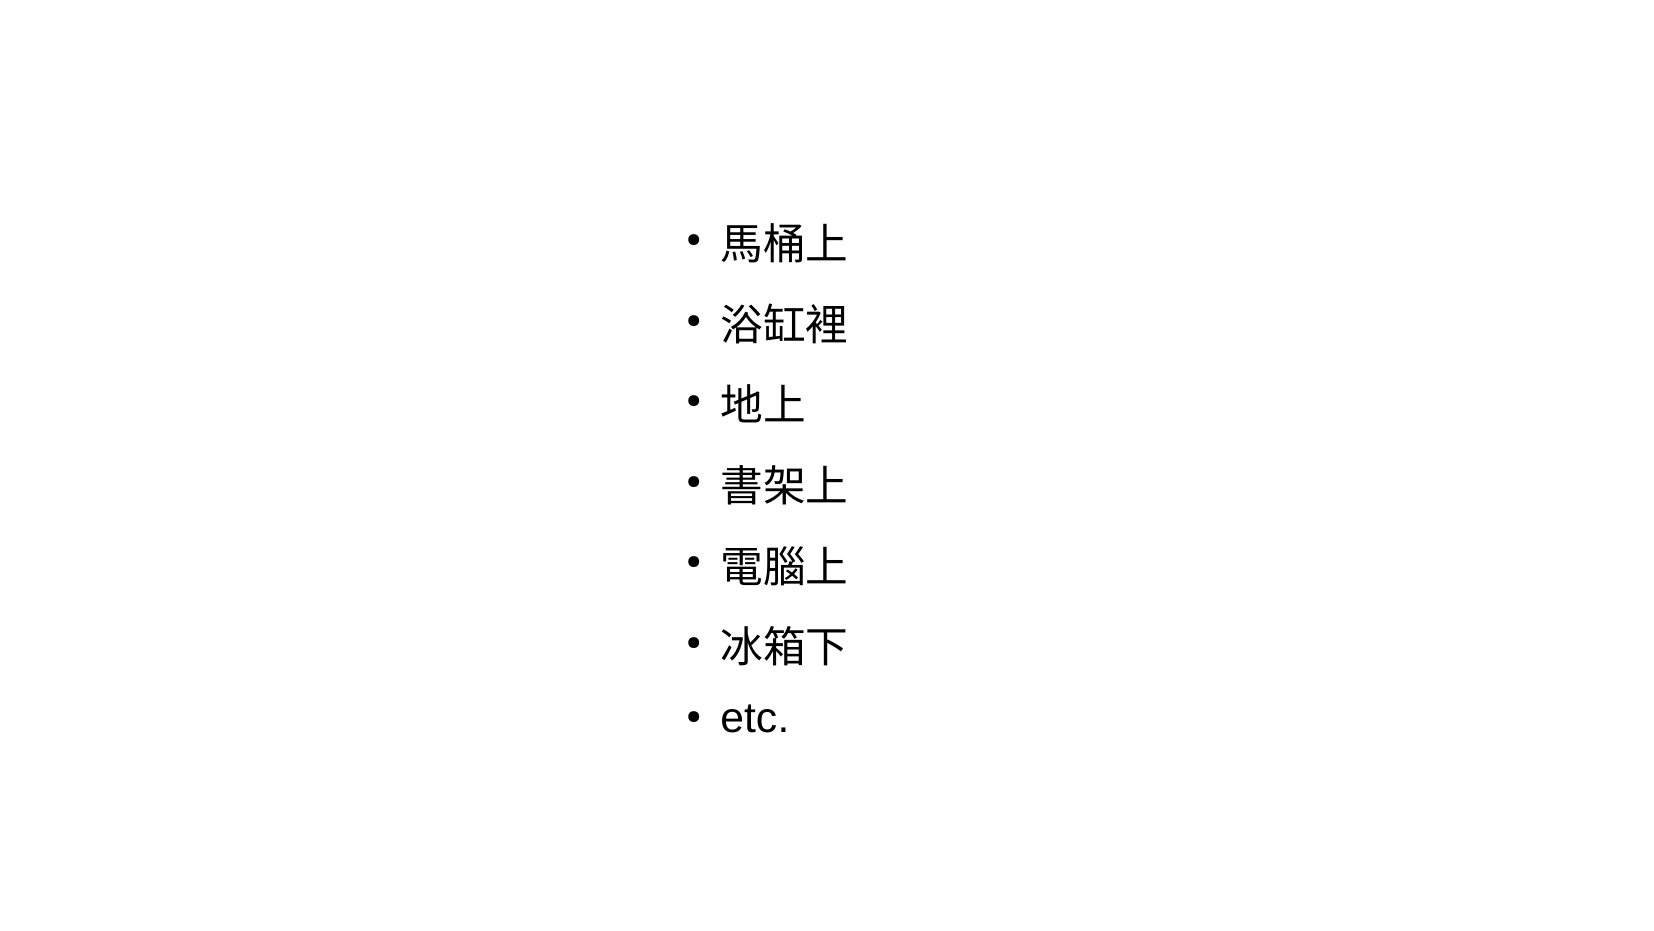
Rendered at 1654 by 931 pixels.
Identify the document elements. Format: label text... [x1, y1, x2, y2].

list 馬桶上 浴缸裡 地上 書架上 電腦上 冰箱下 etc. [675, 210, 1028, 750]
